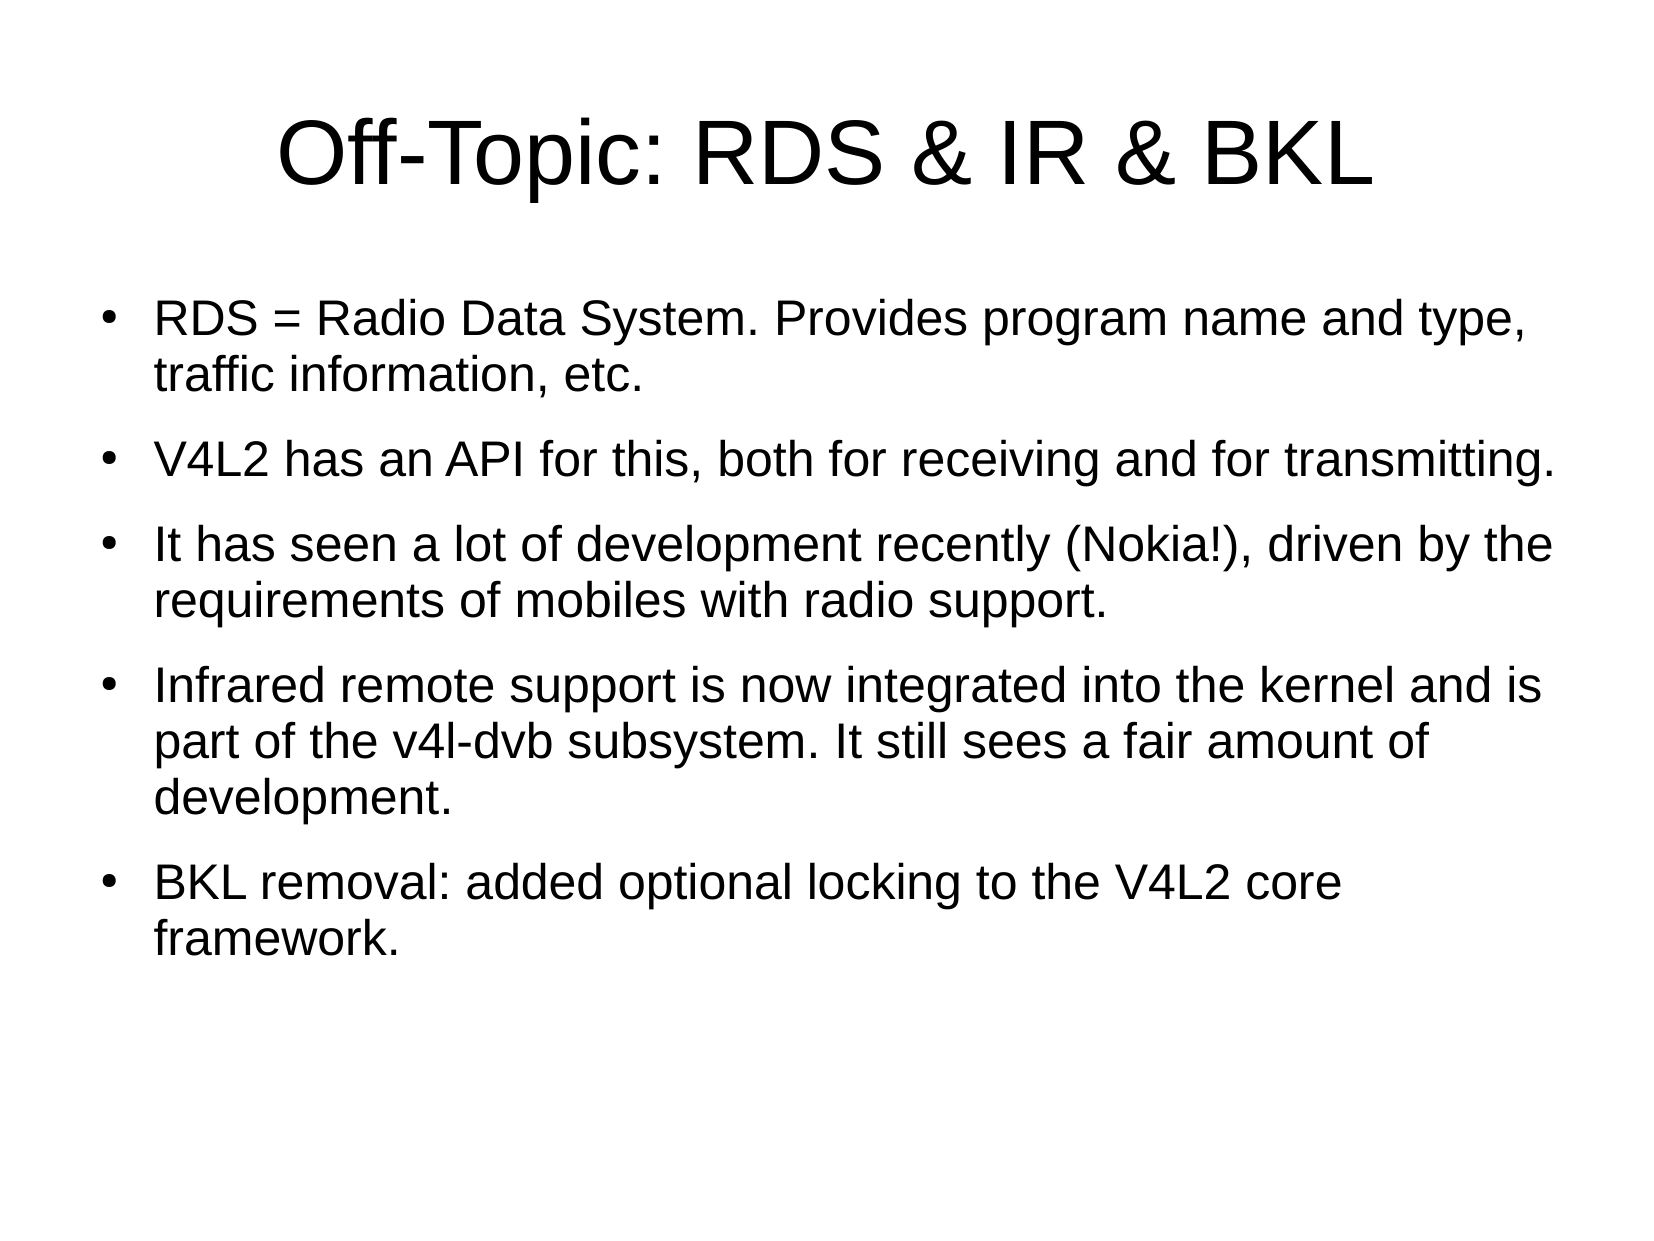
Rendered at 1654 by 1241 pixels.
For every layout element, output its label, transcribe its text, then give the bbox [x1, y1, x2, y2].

title Off-Topic: RDS & IR & BKL [82, 56, 1571, 250]
list RDS = Radio Data System. Provides program name and type, traffic information, etc. V4L2 has an API for this, both for receiving and for transmitting. It has seen a lot of development recently (Nokia!), driven by the requirements of mobiles with radio support. Infrared remote support is now integrated into the kernel and is part of the v4l-dvb subsystem. It still sees a fair amount of development. BKL removal: added optional locking to the V4L2 core framework. [82, 290, 1571, 1094]
